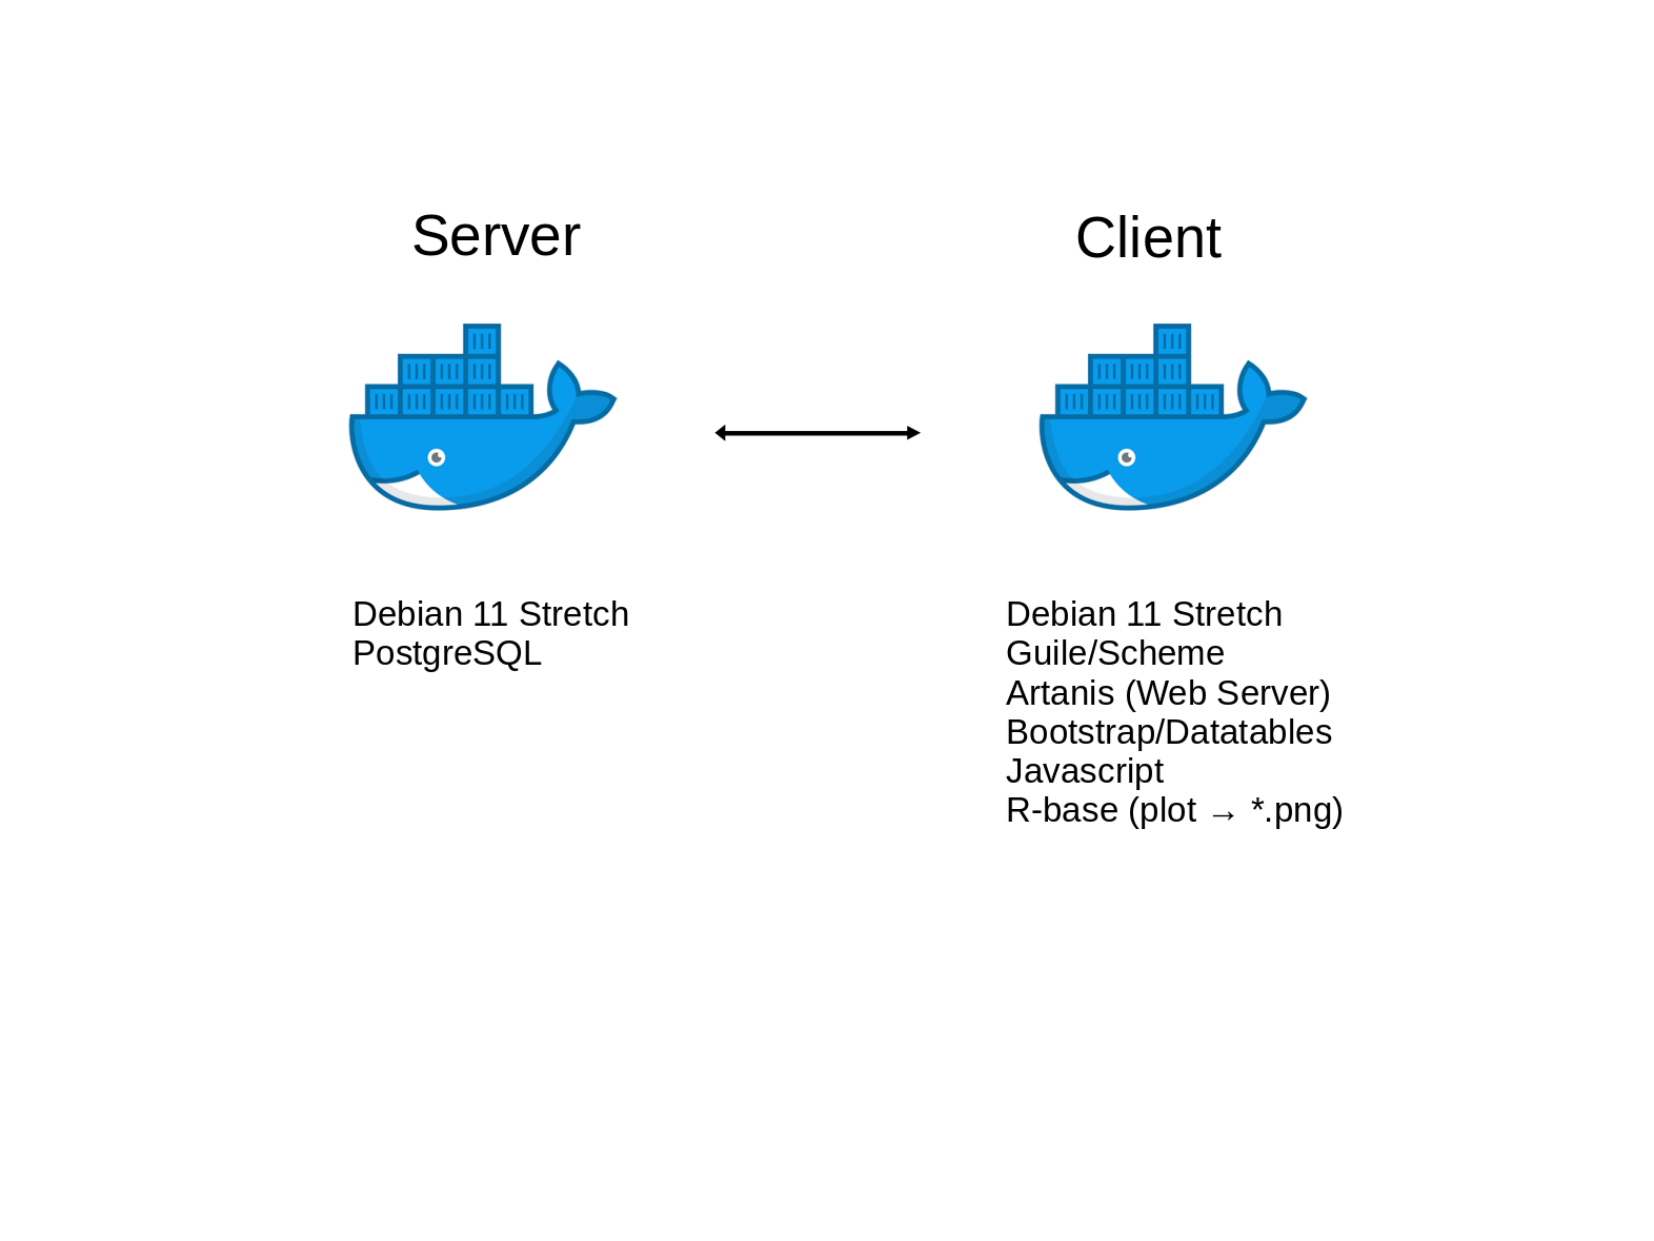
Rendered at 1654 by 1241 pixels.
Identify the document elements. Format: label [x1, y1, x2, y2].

picture [322, 194, 1351, 848]
